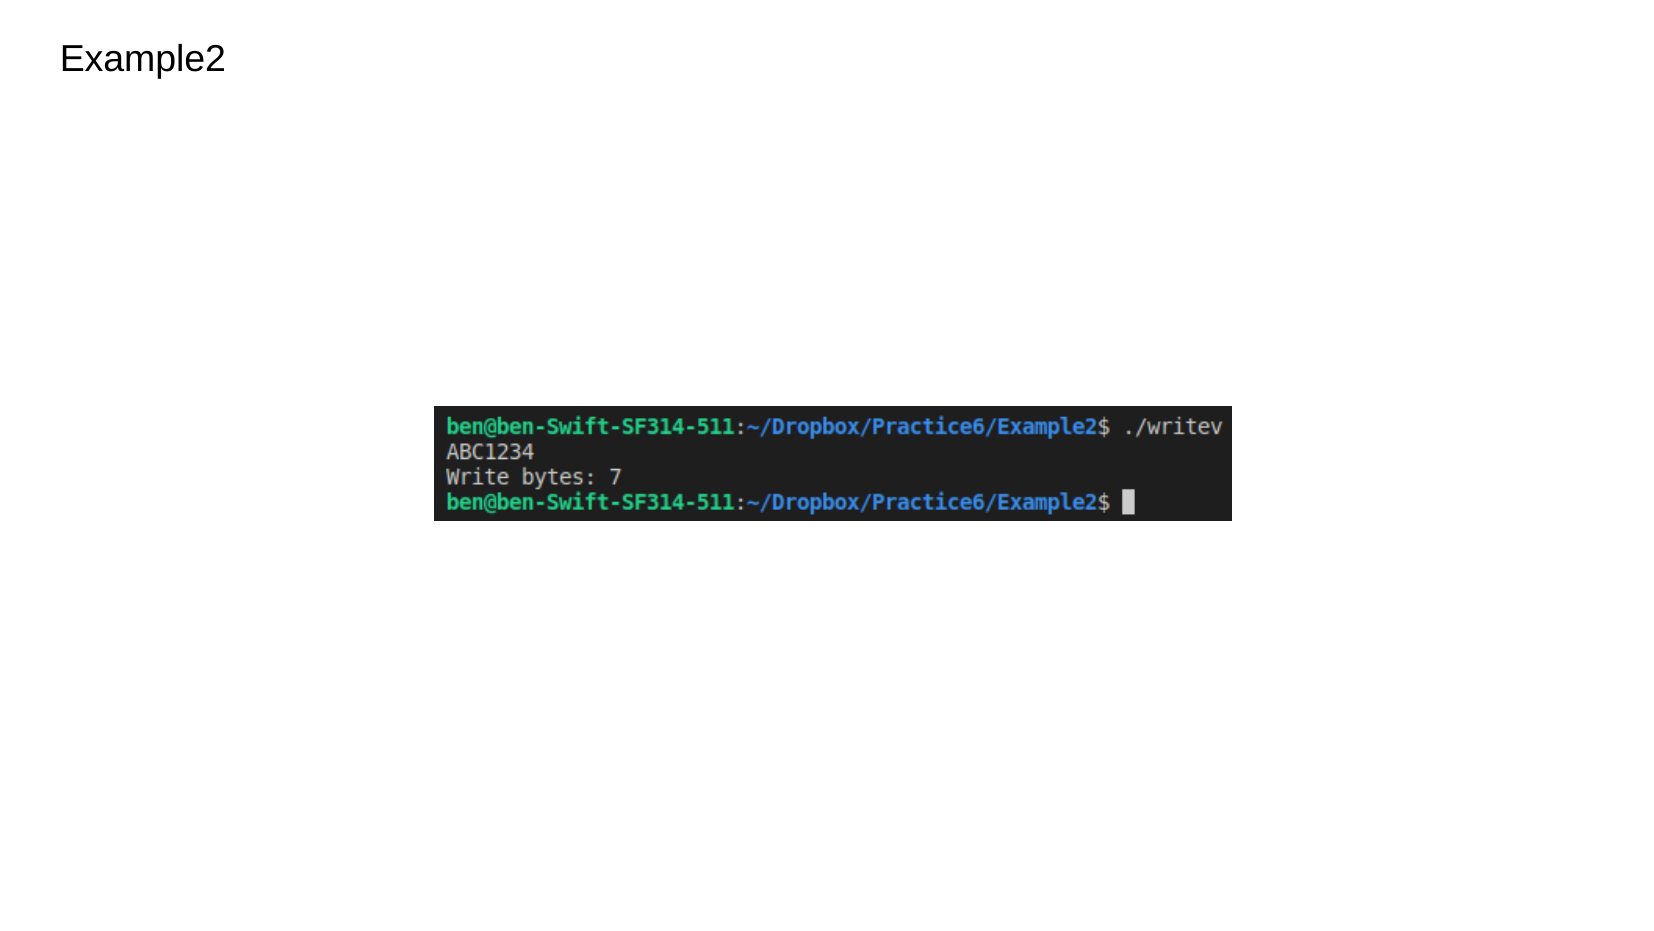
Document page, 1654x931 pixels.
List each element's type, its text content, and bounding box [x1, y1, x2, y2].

picture [434, 406, 1232, 521]
text_box Example2 [45, 30, 856, 87]
